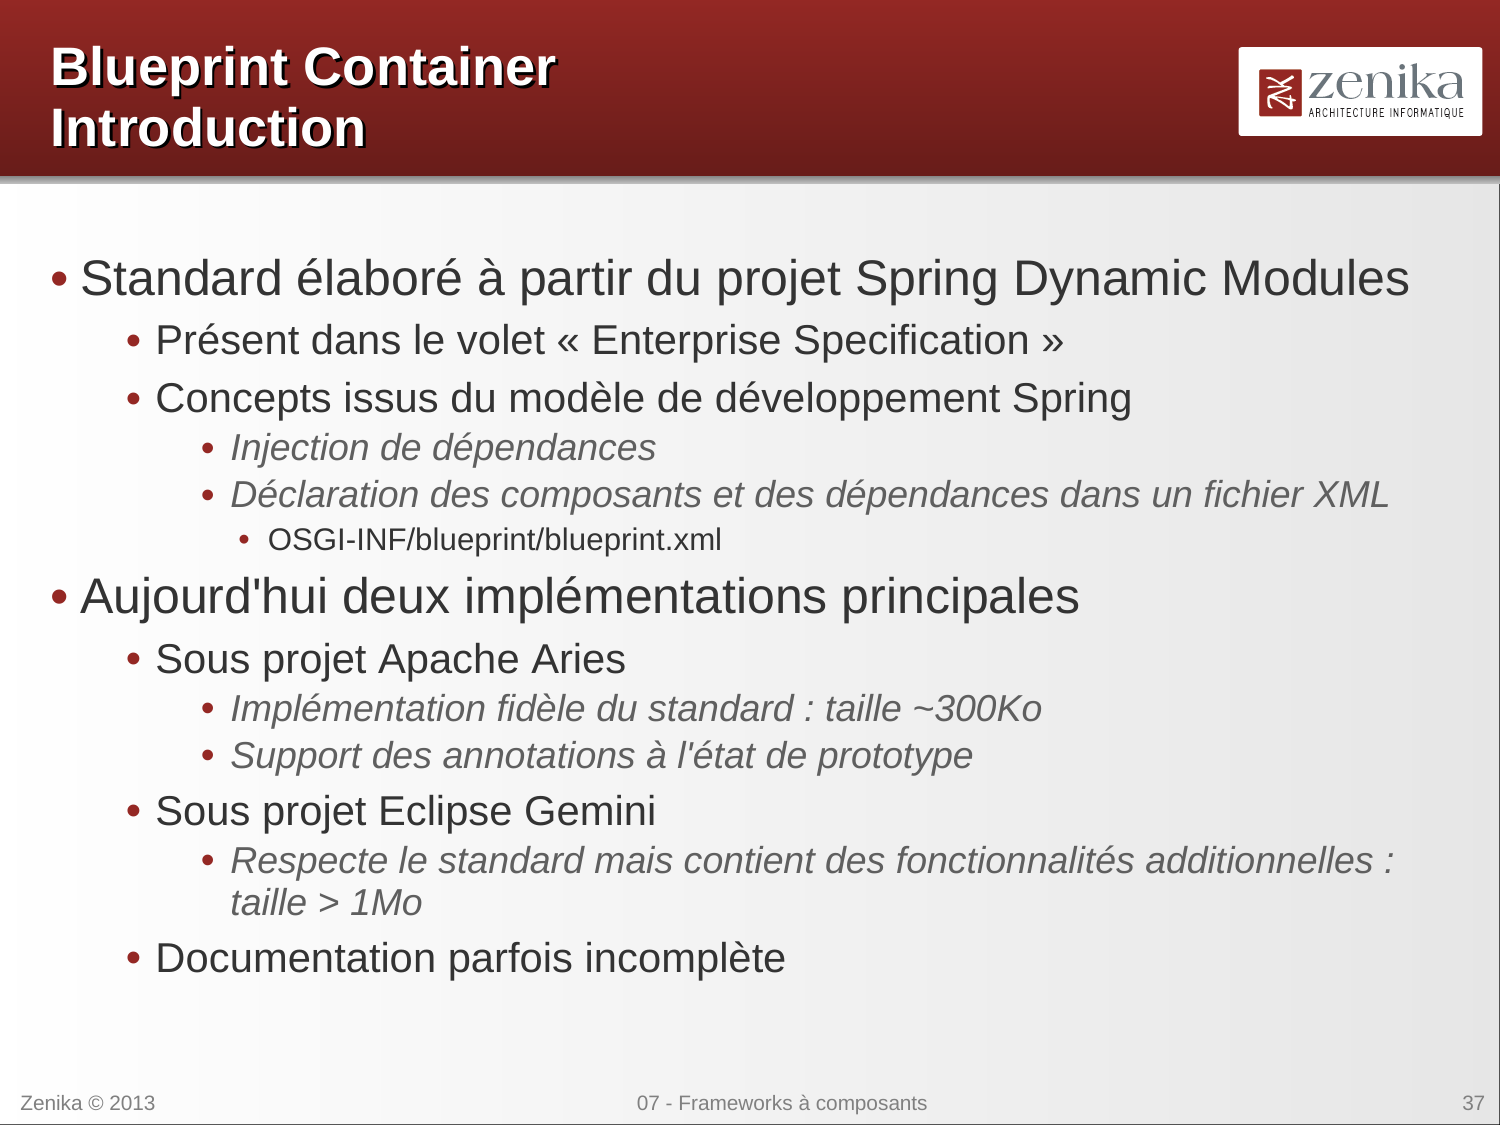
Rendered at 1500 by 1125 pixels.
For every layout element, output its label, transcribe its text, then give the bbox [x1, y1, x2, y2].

title Blueprint Container Introduction [50, 15, 1206, 180]
list Standard élaboré à partir du projet Spring Dynamic Modules Présent dans le volet « Enterprise Specification » Concepts issus du modèle de développement Spring Injection de dépendances Déclaration des composants et des dépendances dans un fichier XML OSGI-INF/blueprint/blueprint.xml Aujourd'hui deux implémentations principales Sous projet Apache Aries Implémentation fidèle du standard : taille ~300Ko Support des annotations à l'état de prototype Sous projet Eclipse Gemini Respecte le standard mais contient des fonctionnalités additionnelles : taille > 1Mo Documentation parfois incomplète [50, 249, 1435, 1064]
picture [1257, 58, 1464, 125]
